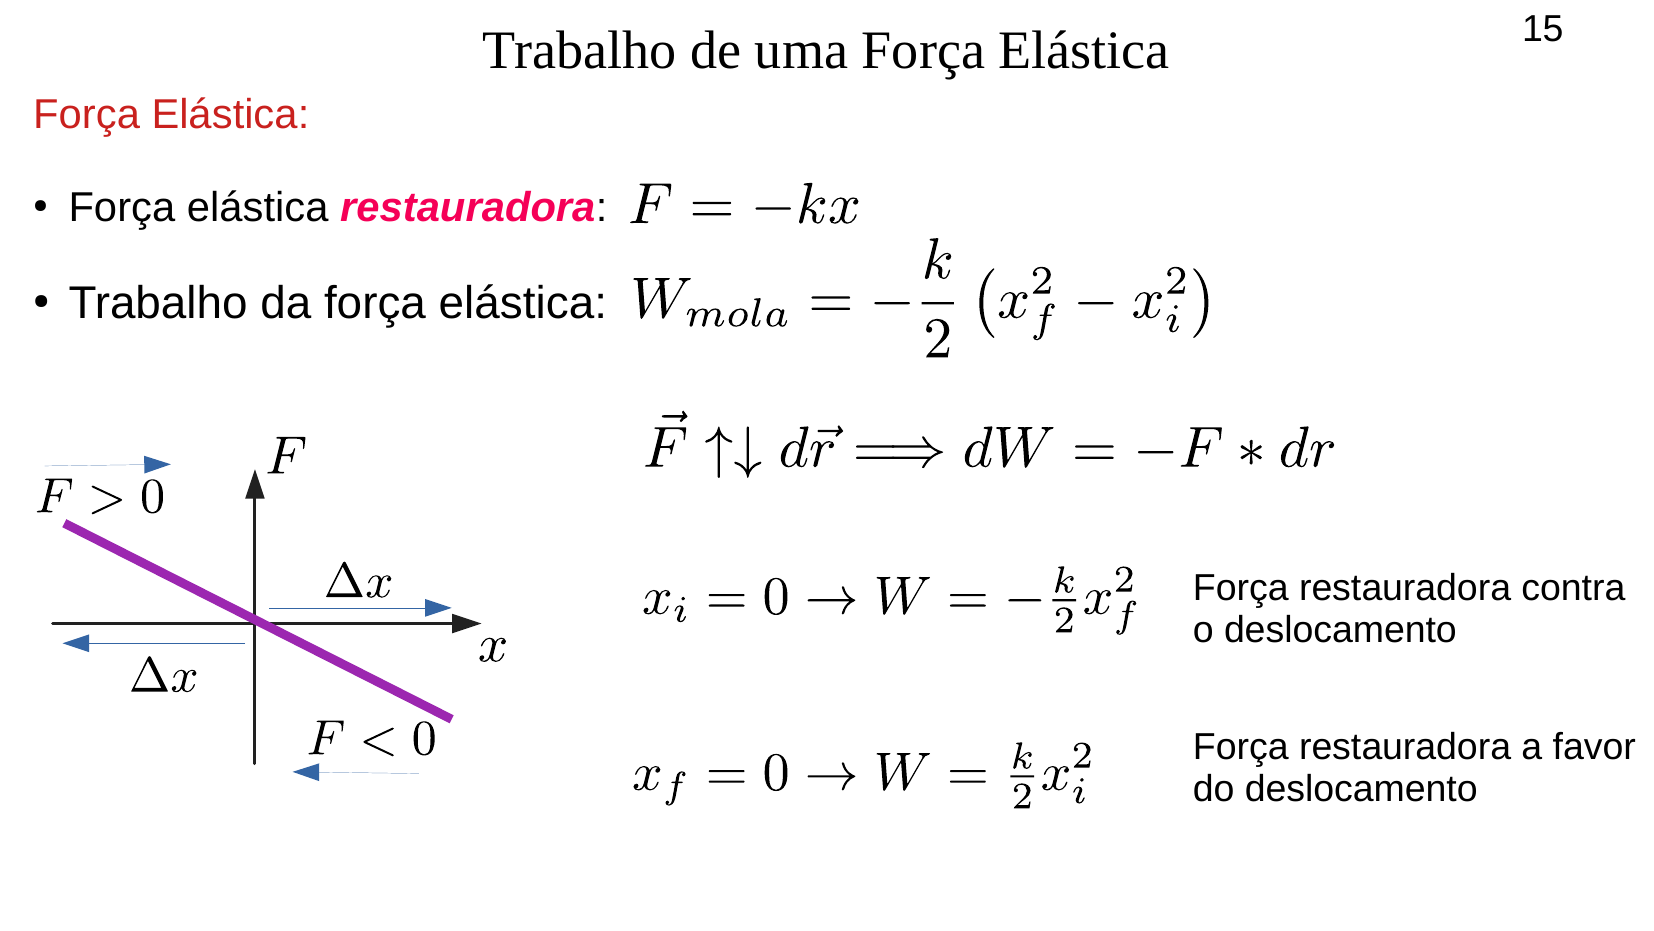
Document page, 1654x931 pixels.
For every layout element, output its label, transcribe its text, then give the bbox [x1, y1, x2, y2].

picture [627, 182, 859, 224]
text_box <number> [1507, 0, 1654, 71]
picture [629, 564, 1139, 811]
picture [265, 436, 306, 474]
text_box Força restauradora contra o deslocamento [1178, 558, 1652, 658]
picture [477, 637, 506, 662]
picture [627, 235, 1211, 360]
picture [323, 561, 392, 598]
text_box Força Elástica: Força elástica restauradora: Trabalho da força elástica: [18, 83, 1625, 406]
picture [642, 410, 1335, 478]
picture [34, 478, 163, 515]
picture [128, 656, 197, 693]
text_box Trabalho de uma Força Elástica [468, 0, 1186, 88]
picture [306, 720, 435, 757]
text_box Força restauradora a favor do deslocamento [1178, 718, 1654, 818]
